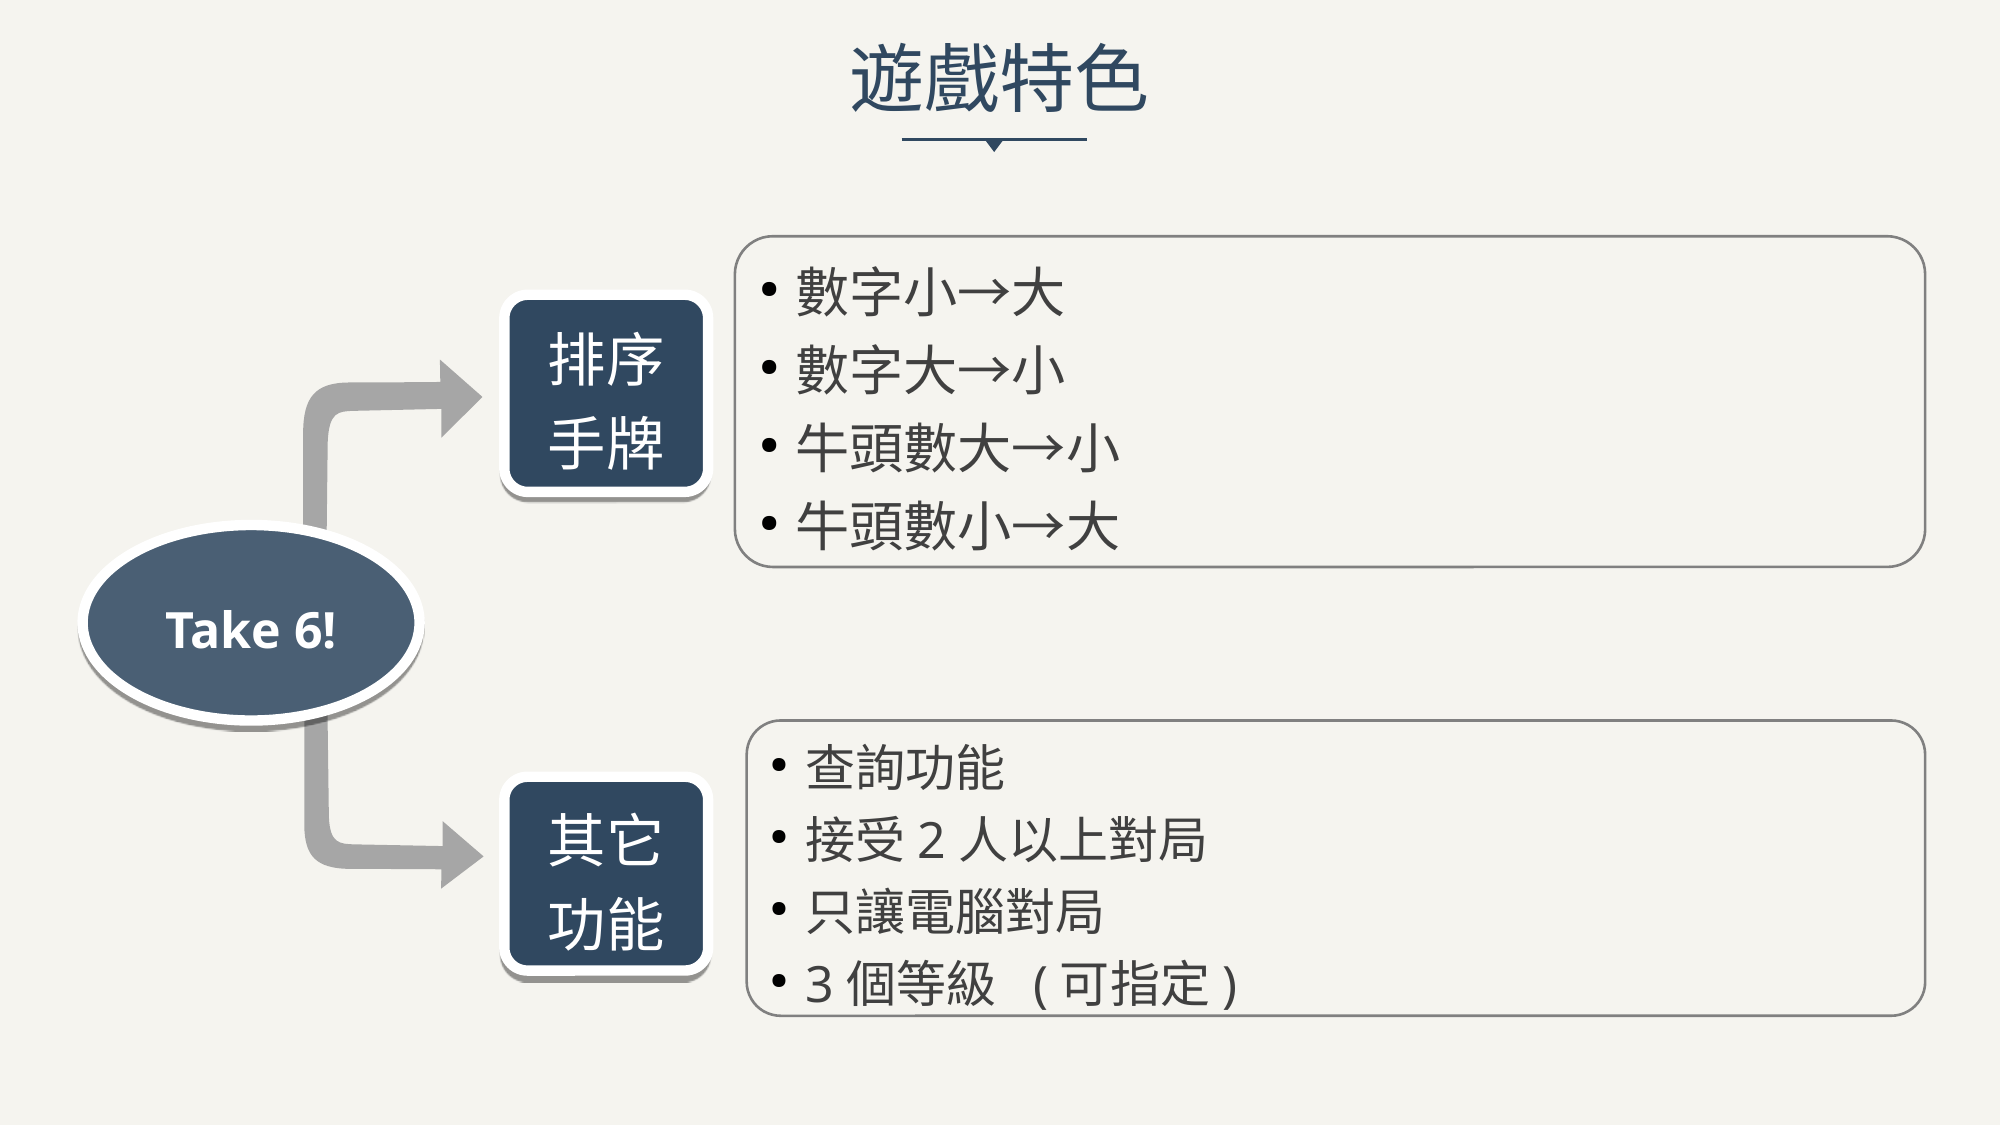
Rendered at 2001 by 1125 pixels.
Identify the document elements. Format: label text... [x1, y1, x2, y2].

text_box 其它功能 [504, 776, 709, 971]
text_box 遊戲特色 [835, 23, 1165, 129]
text_box 數字小→大 數字大→小 牛頭數大→小 牛頭數小→大 [734, 236, 1926, 567]
text_box 查詢功能 接受2人以上對局 只讓電腦對局 3個等級 (可指定) [746, 720, 1926, 1016]
text_box Take 6! [82, 525, 420, 721]
text_box [303, 359, 483, 535]
text_box 排序手牌 [504, 294, 709, 492]
text_box [304, 711, 484, 889]
